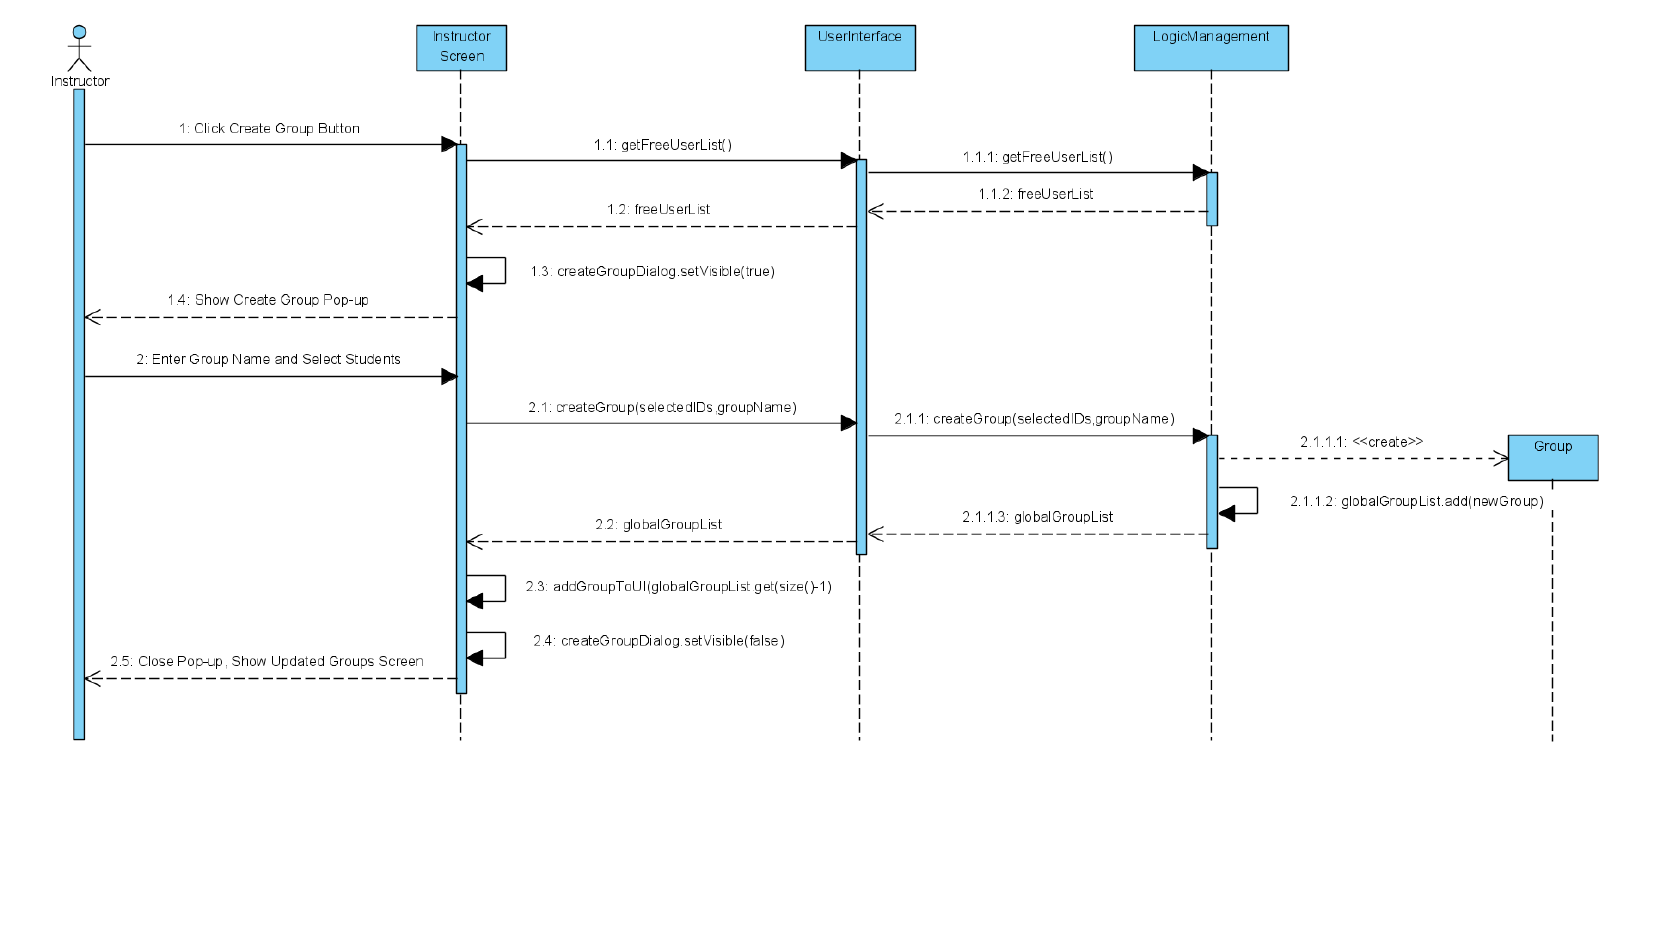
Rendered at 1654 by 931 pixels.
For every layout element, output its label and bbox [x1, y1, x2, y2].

picture [0, 3, 1654, 788]
